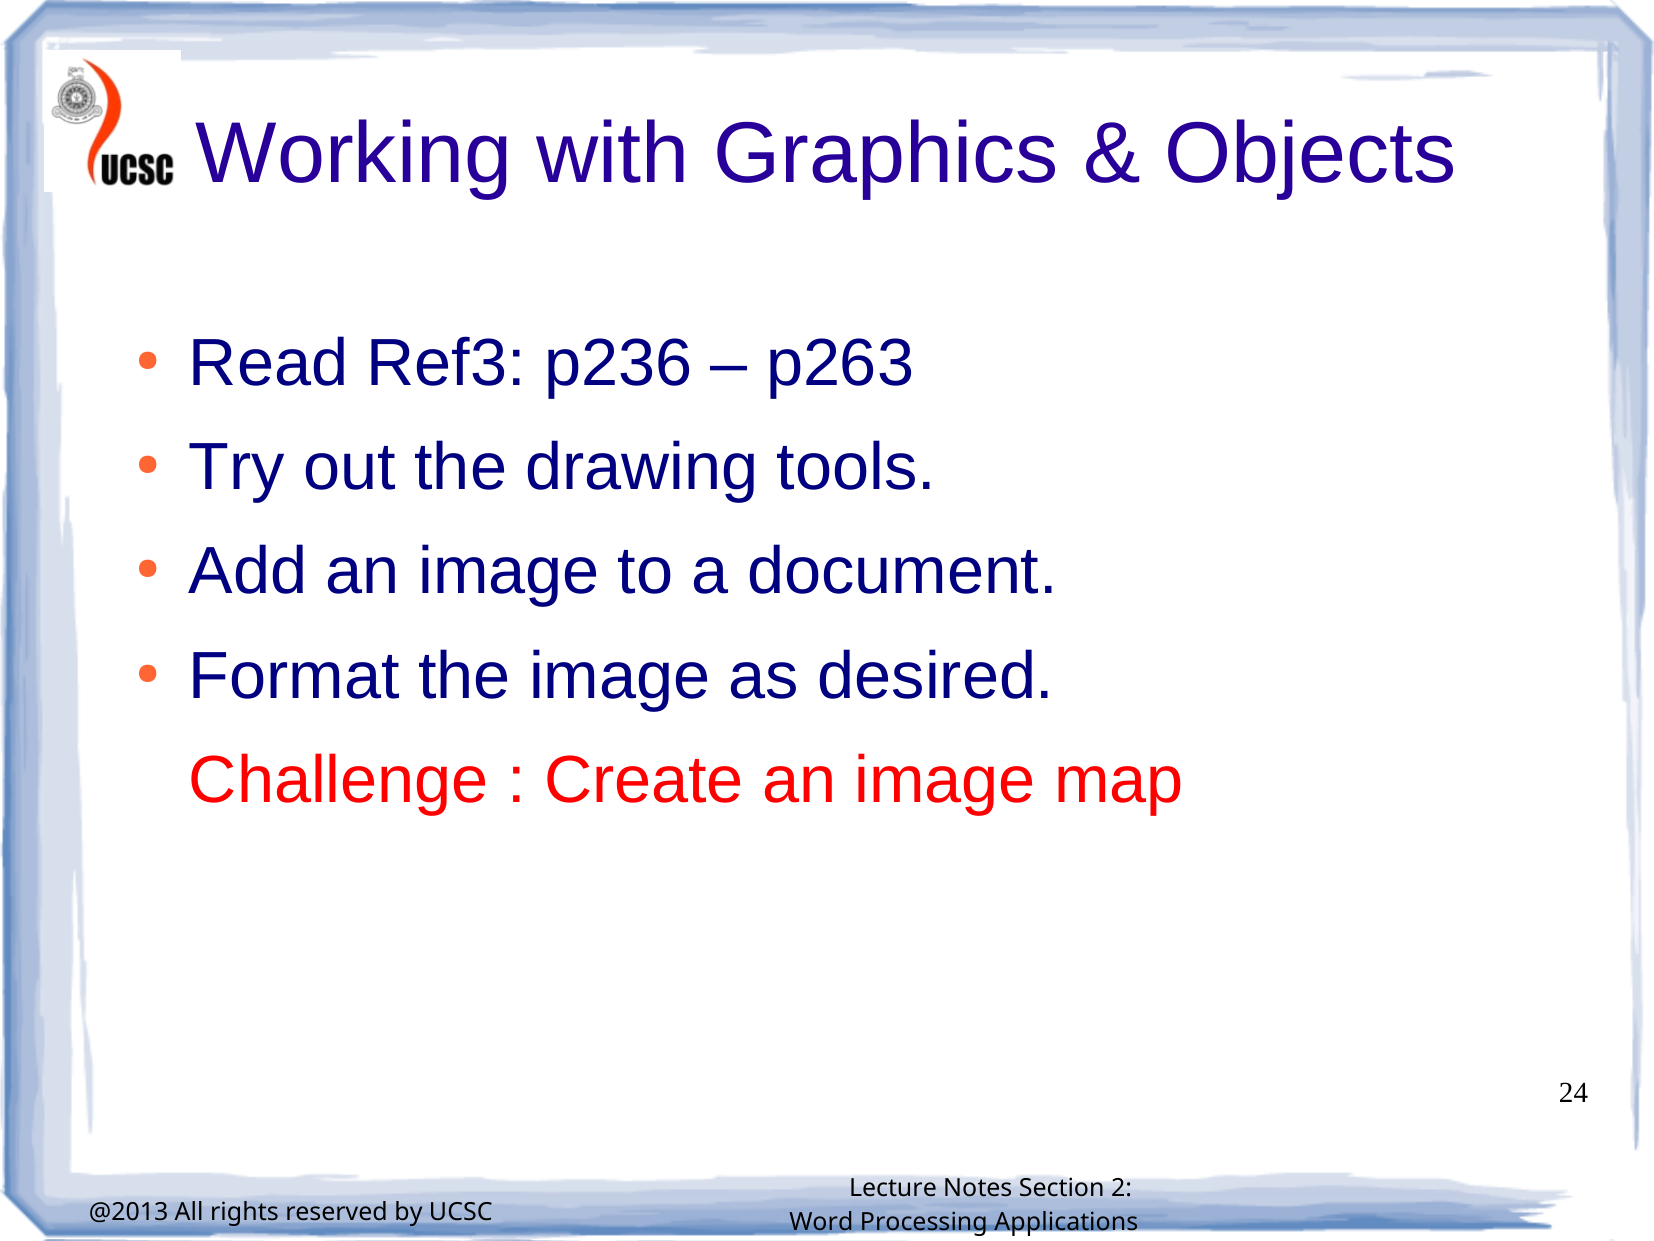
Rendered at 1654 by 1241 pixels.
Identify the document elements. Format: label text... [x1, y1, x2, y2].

picture [0, 0, 1654, 1241]
list Read Ref3: p236 – p263 Try out the drawing tools. Add an image to a document. Format the image as desired. Challenge : Create an image map [118, 324, 1571, 1004]
title Working with Graphics & Objects [82, 49, 1571, 257]
